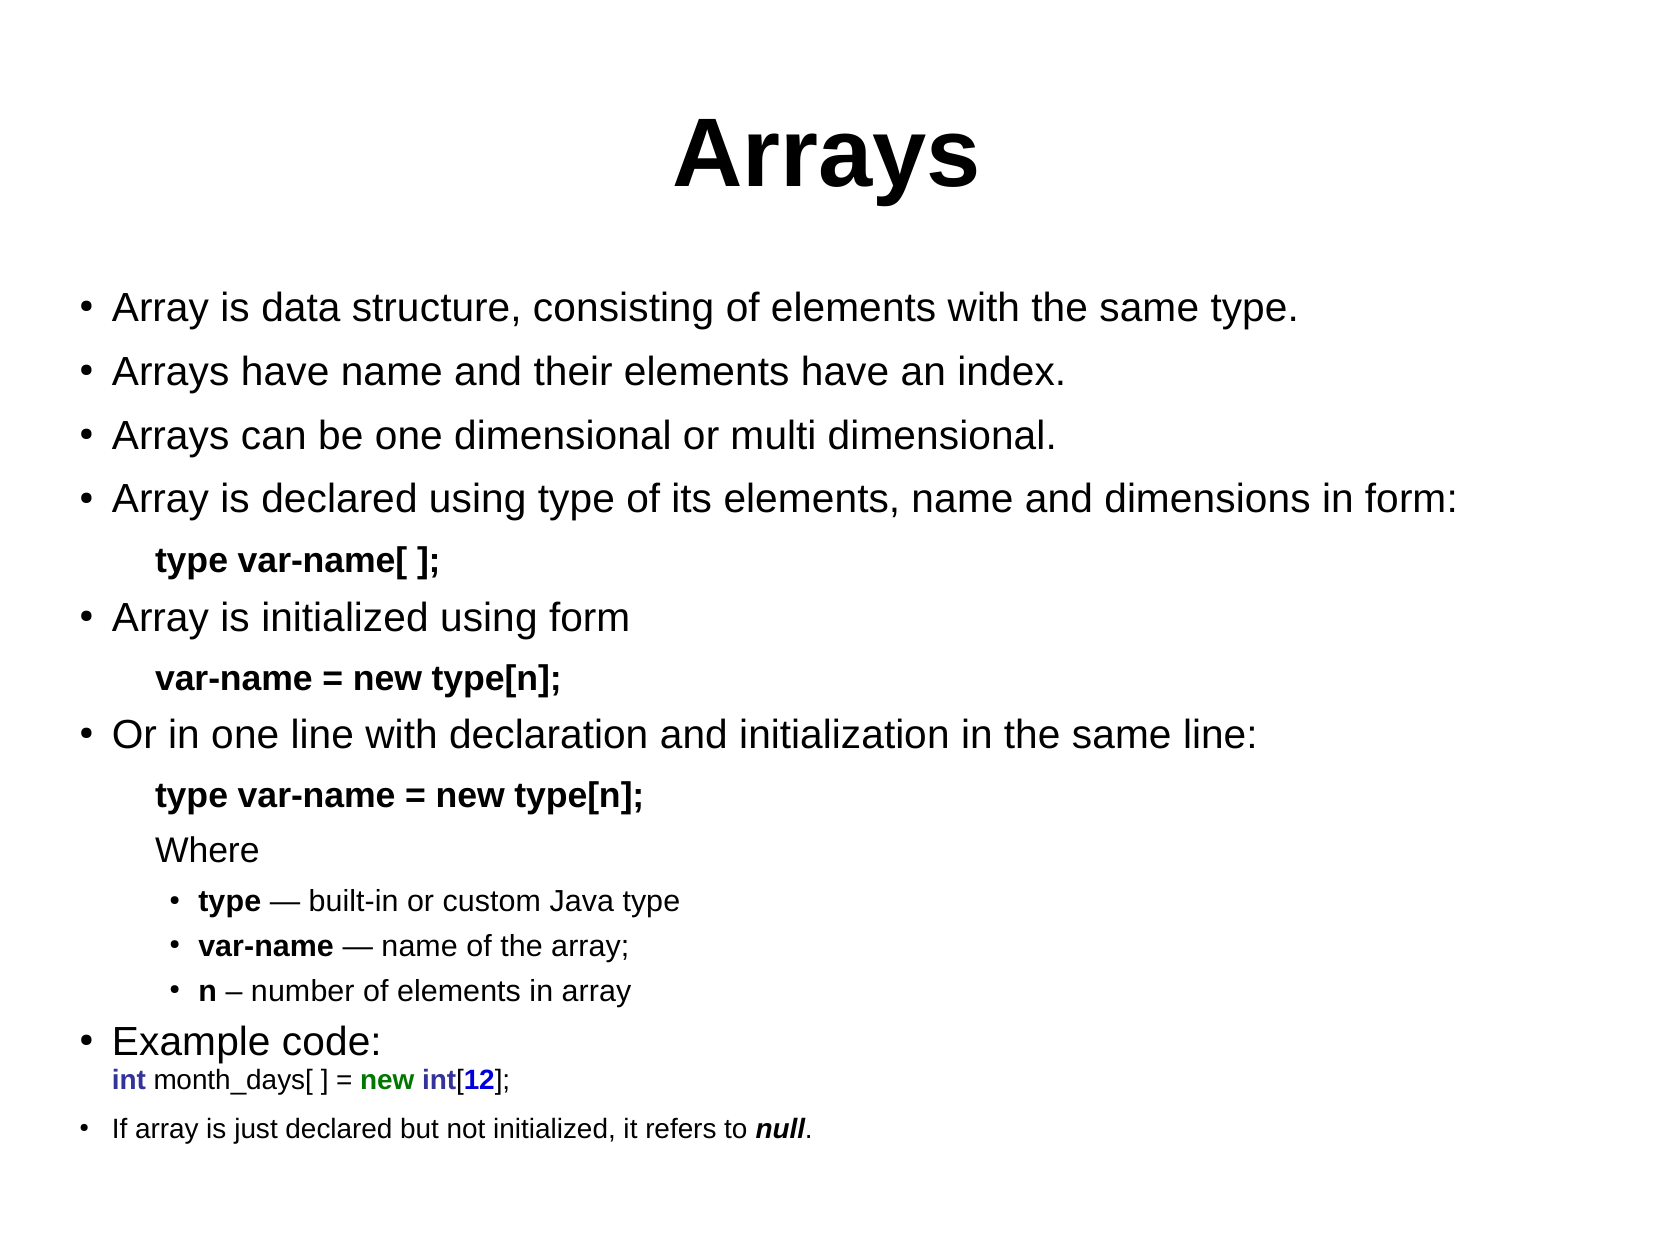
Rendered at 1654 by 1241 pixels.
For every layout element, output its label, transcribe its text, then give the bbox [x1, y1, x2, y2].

title Arrays [82, 49, 1571, 257]
list Array is data structure, consisting of elements with the same type. Arrays have name and their elements have an index. Arrays can be one dimensional or multi dimensional. Array is declared using type of its elements, name and dimensions in form: type var-name[ ]; Array is initialized using form var-name = new type[n]; Or in one line with declaration and initialization in the same line: type var-name = new type[n]; Where type — built-in or custom Java type var-name — name of the array; n – number of elements in array Example code: int month_days[ ] = new int[12]; If array is just declared but not initialized, it refers to null. [68, 284, 1524, 1158]
